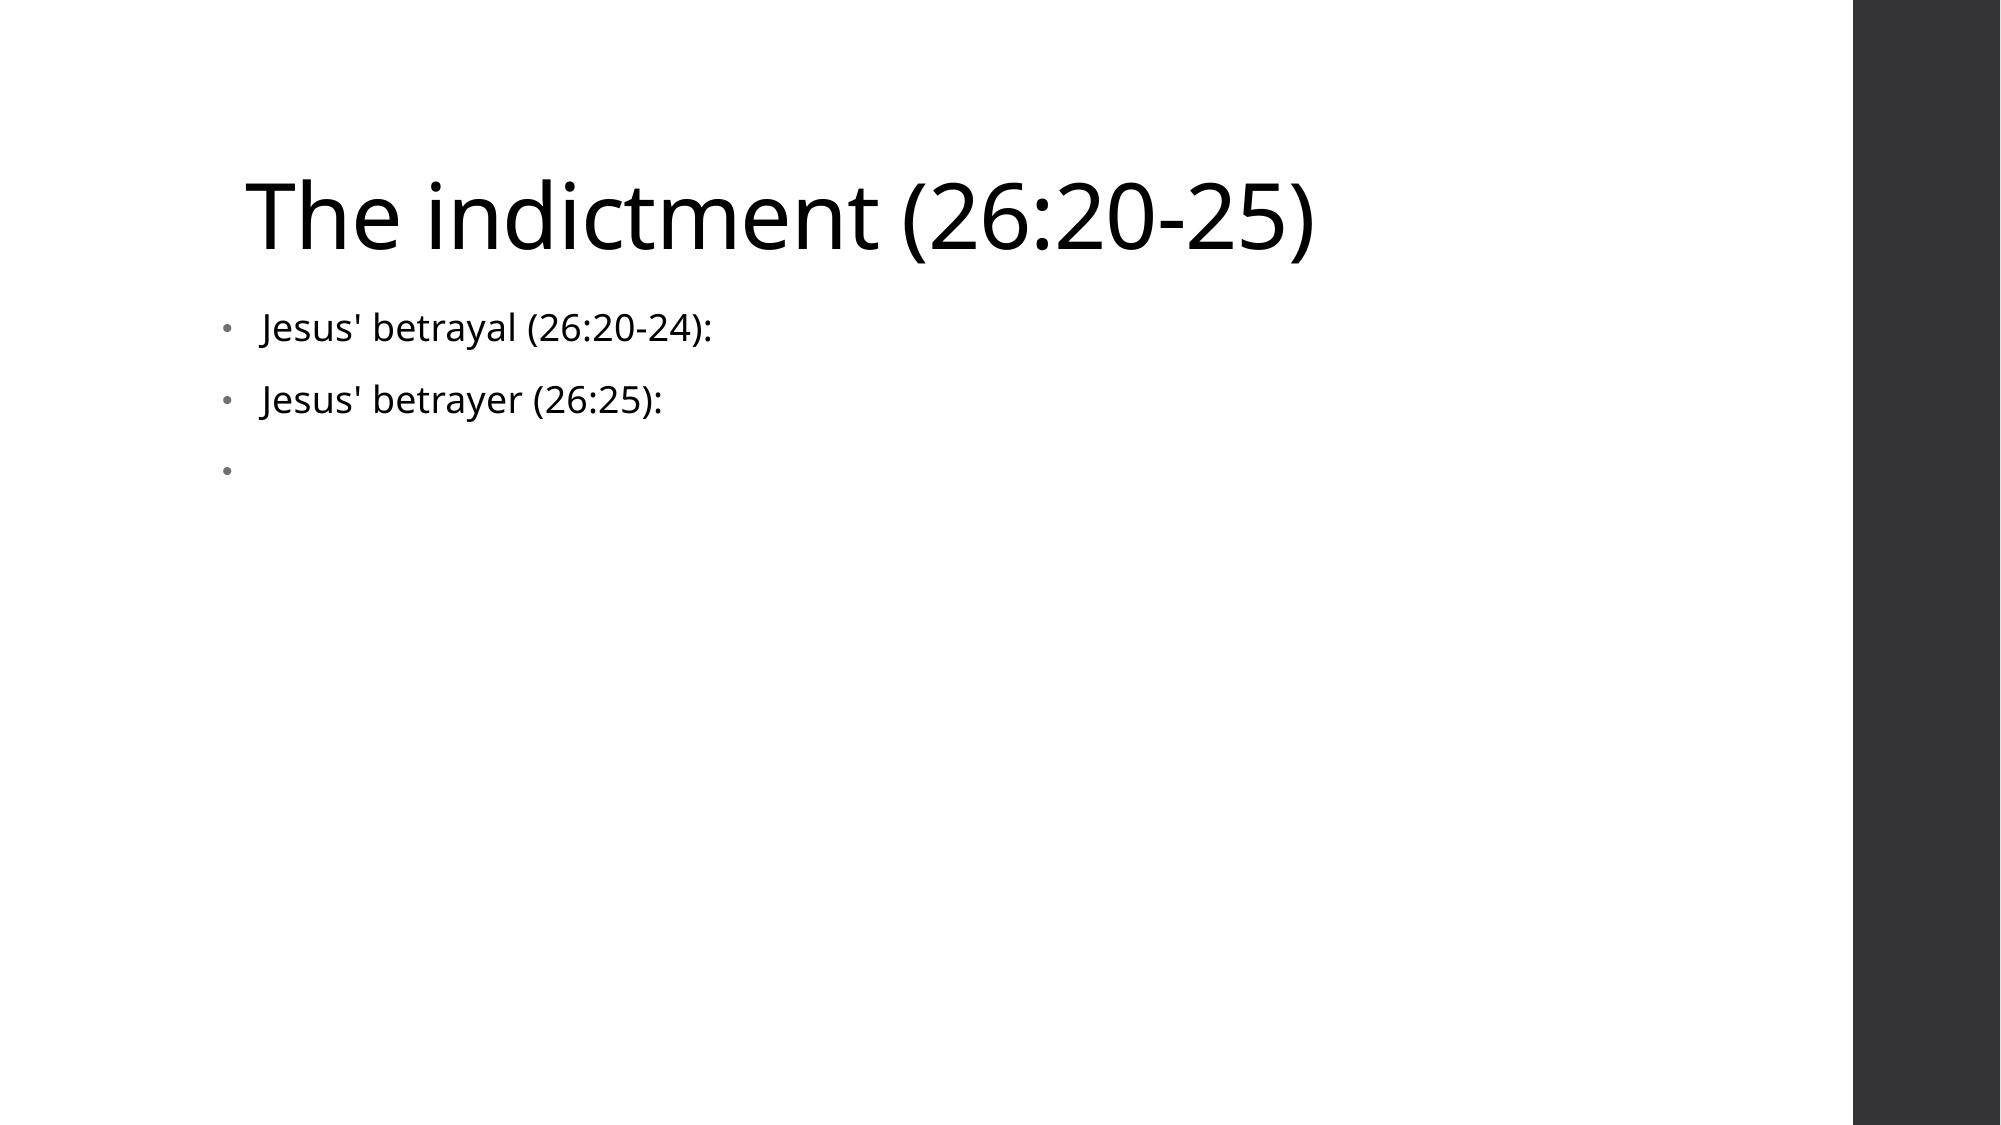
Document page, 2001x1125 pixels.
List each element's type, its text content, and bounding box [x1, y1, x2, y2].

title The indictment (26:20-25) [206, 60, 1797, 278]
list Jesus' betrayal (26:20-24): Jesus' betrayer (26:25): [206, 299, 1617, 1014]
